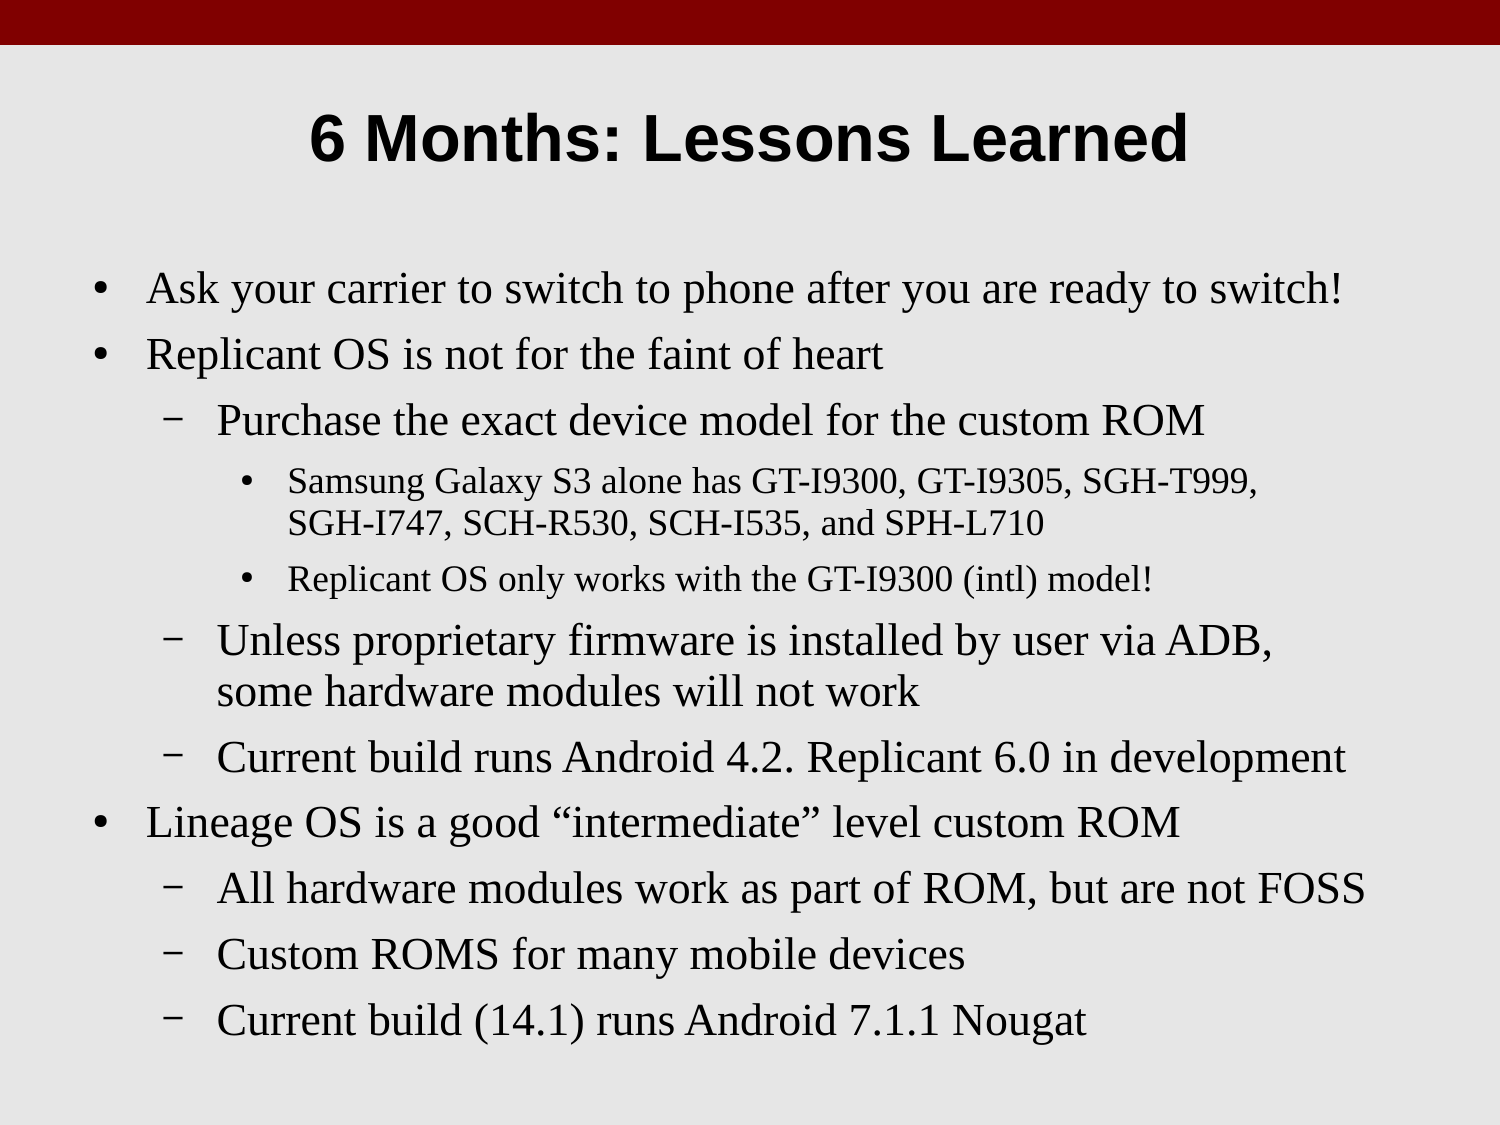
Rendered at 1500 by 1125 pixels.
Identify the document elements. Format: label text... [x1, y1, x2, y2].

title 6 Months: Lessons Learned [75, 44, 1425, 233]
list Ask your carrier to switch to phone after you are ready to switch! Replicant OS is not for the faint of heart Purchase the exact device model for the custom ROM Samsung Galaxy S3 alone has GT-I9300, GT-I9305, SGH-T999, SGH-I747, SCH-R530, SCH-I535, and SPH-L710 Replicant OS only works with the GT-I9300 (intl) model! Unless proprietary firmware is installed by user via ADB, some hardware modules will not work Current build runs Android 4.2. Replicant 6.0 in development Lineage OS is a good “intermediate” level custom ROM All hardware modules work as part of ROM, but are not FOSS Custom ROMS for many mobile devices Current build (14.1) runs Android 7.1.1 Nougat [75, 263, 1425, 1085]
